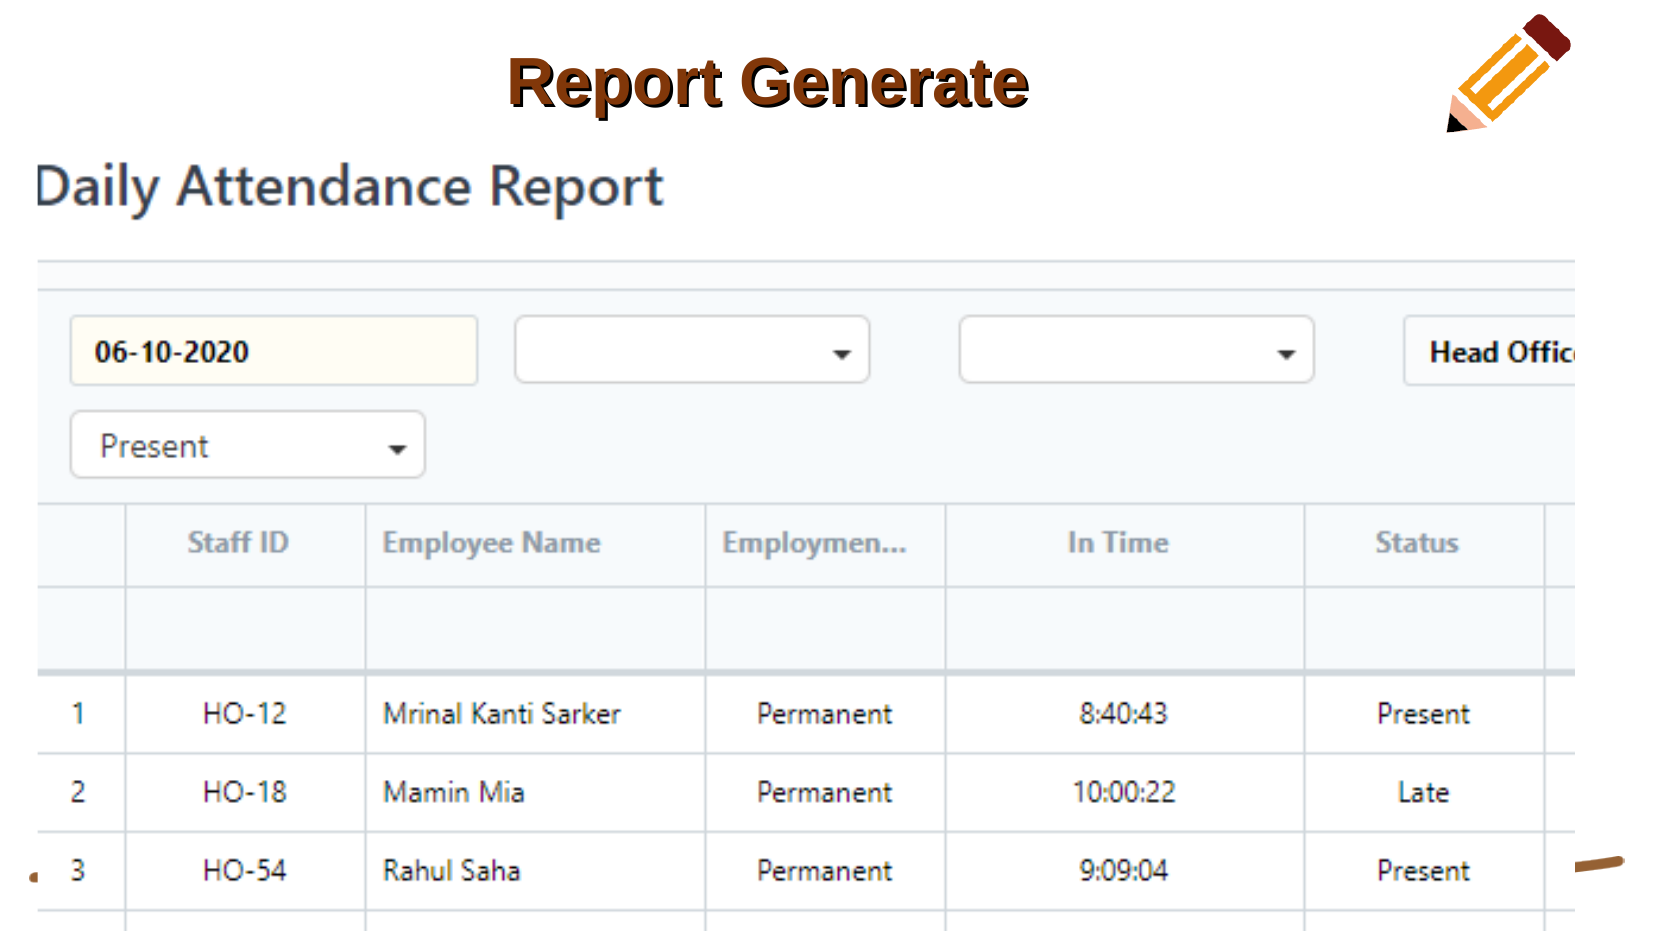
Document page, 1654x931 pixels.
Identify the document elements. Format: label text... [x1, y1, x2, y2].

title Report Generate [88, 29, 1447, 133]
picture [1446, 14, 1571, 133]
picture [29, 150, 1625, 931]
